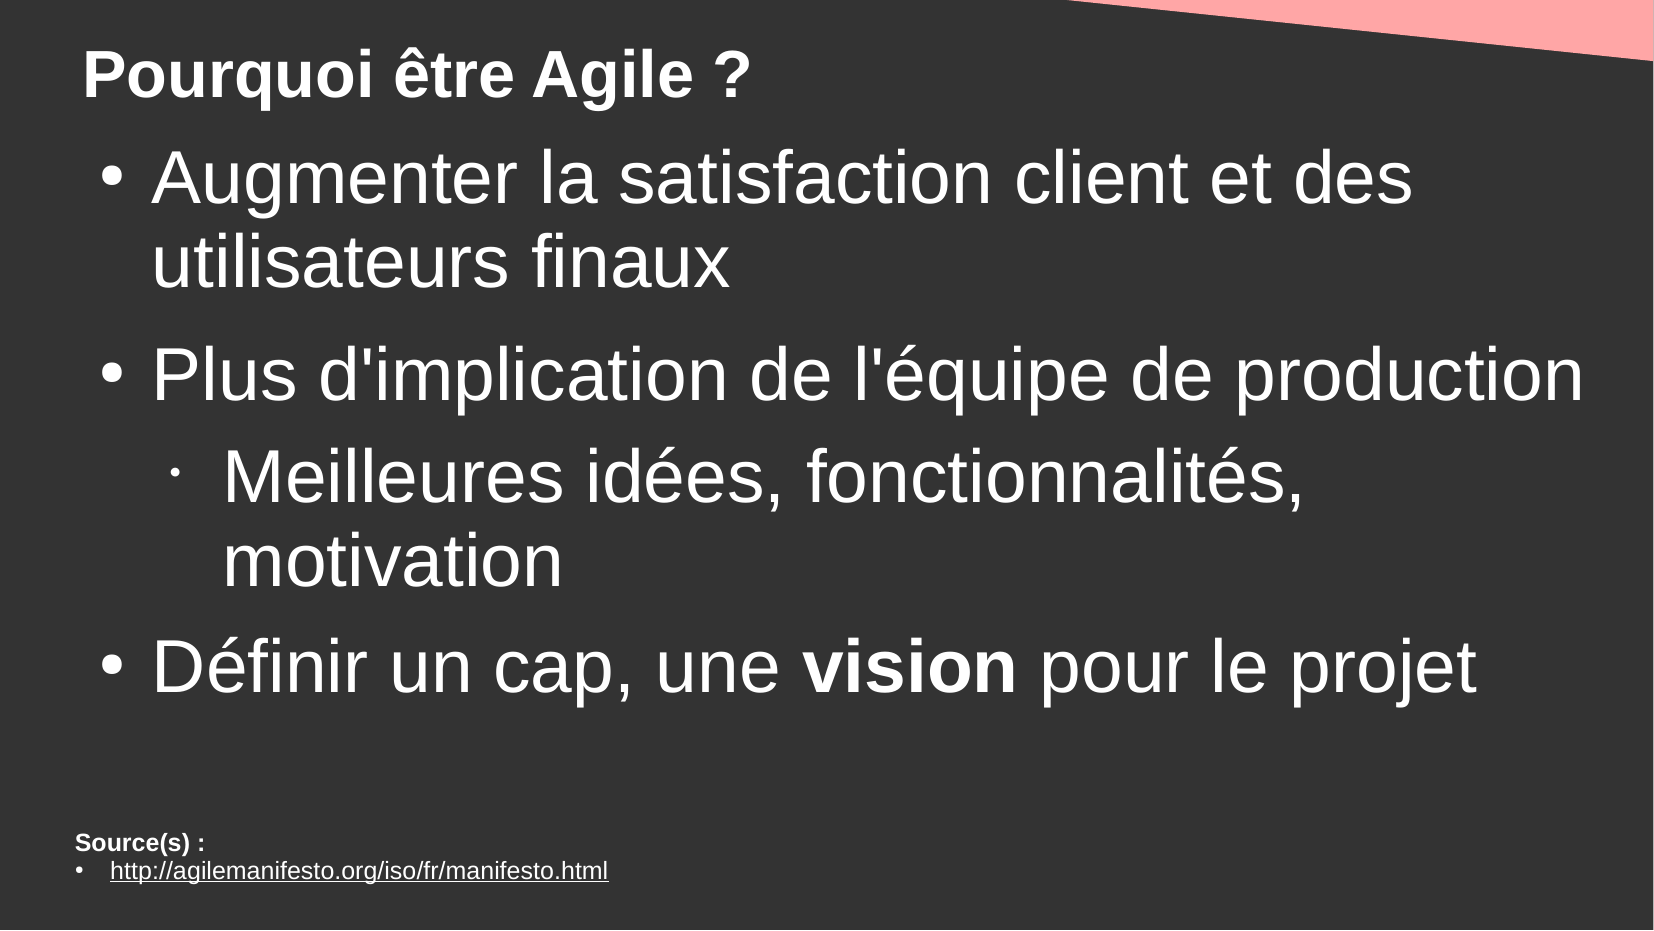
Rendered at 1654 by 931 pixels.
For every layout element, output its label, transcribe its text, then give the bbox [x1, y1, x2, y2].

title Pourquoi être Agile ? [82, 37, 1571, 122]
text_box Source(s) : http://agilemanifesto.org/iso/fr/manifesto.html [60, 821, 1546, 921]
list Augmenter la satisfaction client et des utilisateurs finaux Plus d'implication de l'équipe de production Meilleures idées, fonctionnalités, motivation Définir un cap, une vision pour le projet [80, 135, 1620, 777]
text_box [1066, 0, 1654, 62]
